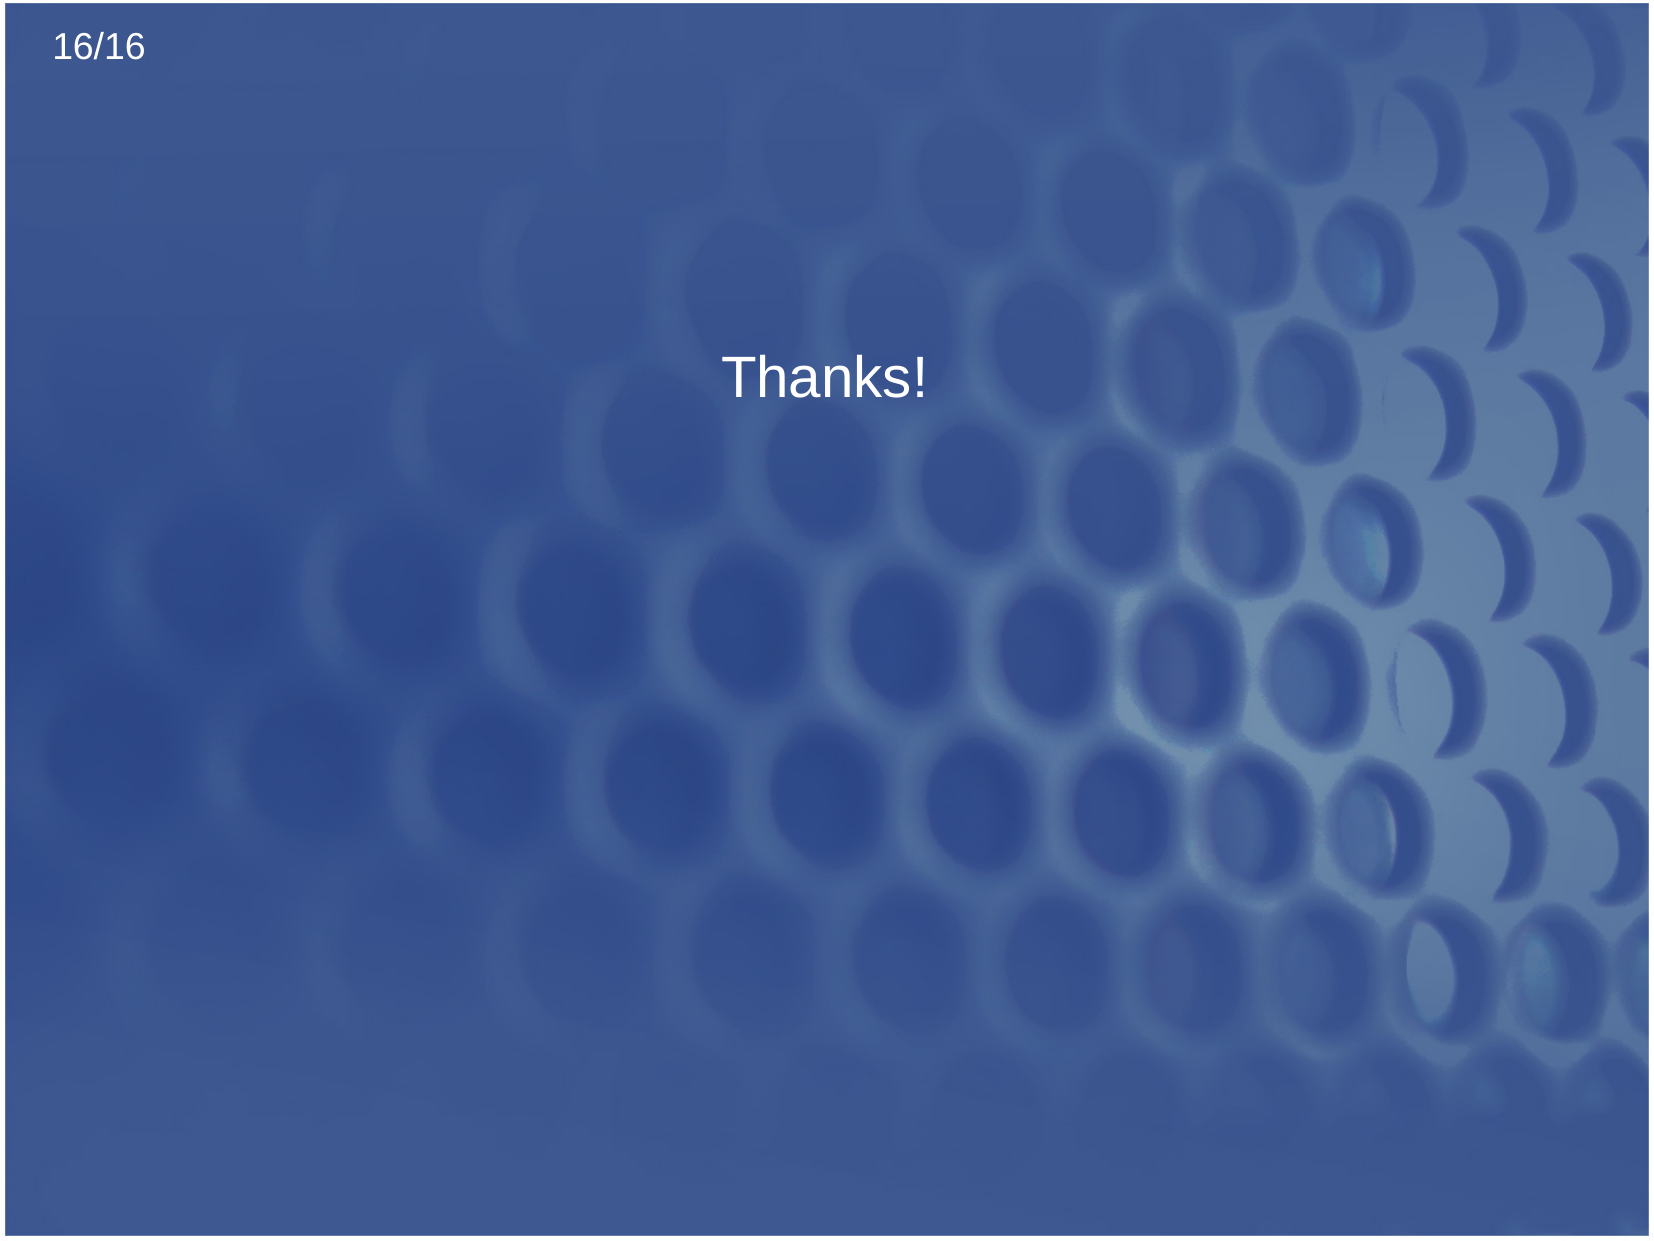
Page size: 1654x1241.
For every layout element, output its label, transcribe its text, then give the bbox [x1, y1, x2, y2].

text_box 16/16 [37, 18, 188, 76]
picture [0, 0, 1654, 1241]
text_box Thanks! [112, 337, 1538, 901]
